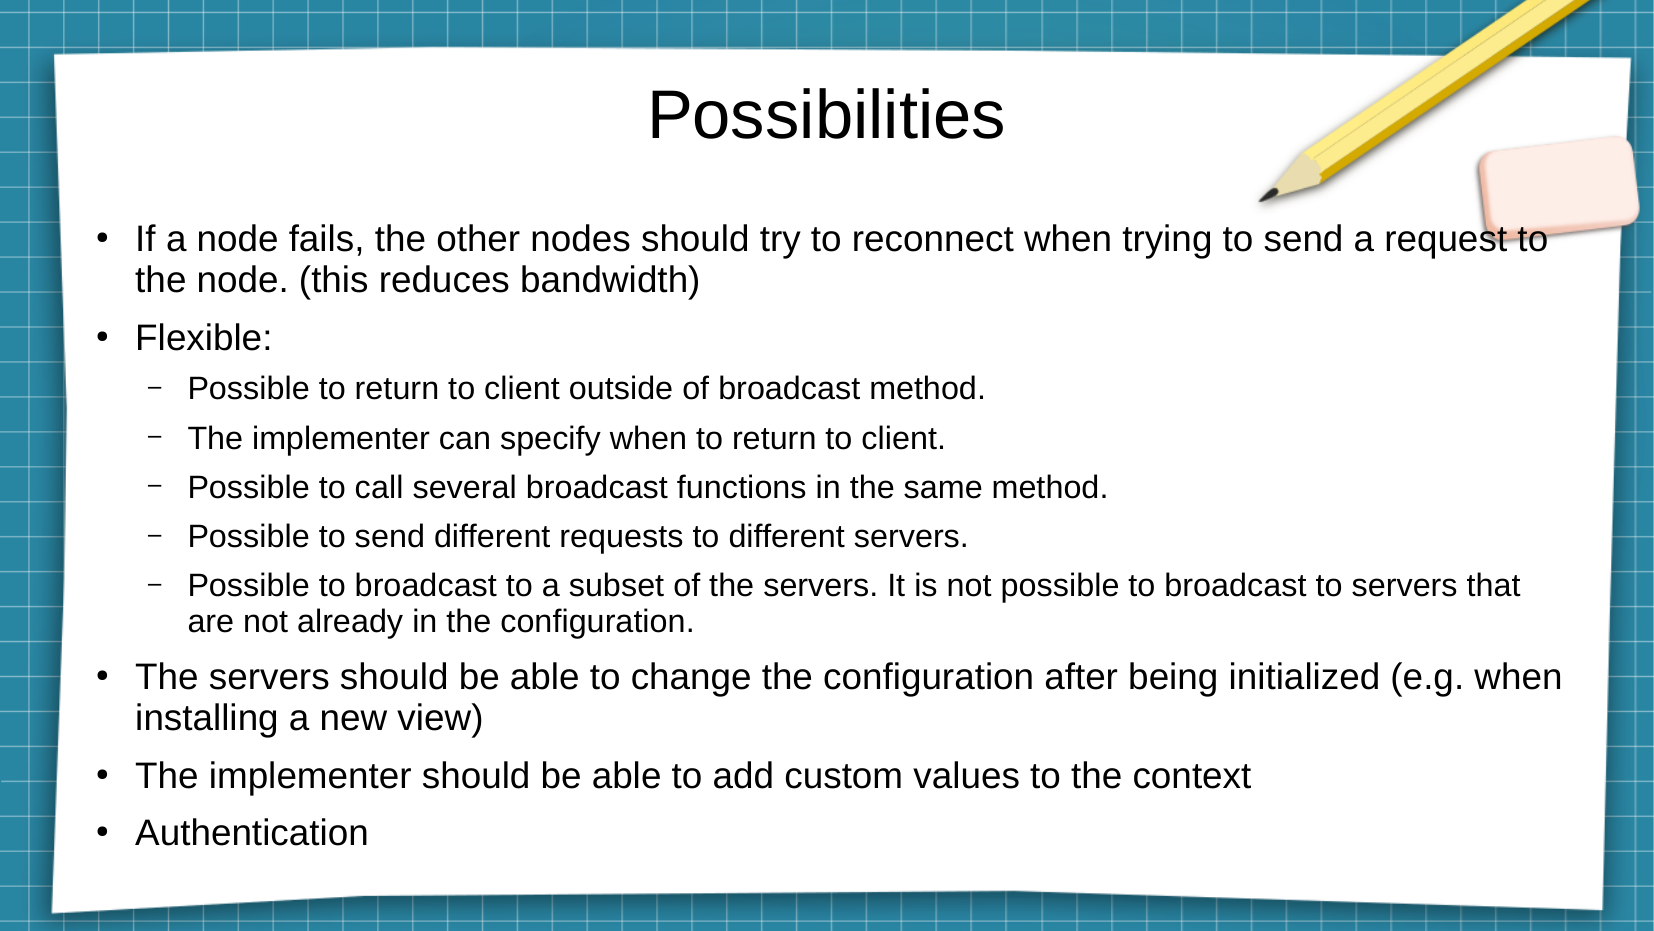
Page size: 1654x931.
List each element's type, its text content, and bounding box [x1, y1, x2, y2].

picture [0, 0, 1654, 931]
title Possibilities [82, 37, 1571, 193]
list If a node fails, the other nodes should try to reconnect when trying to send a request to the node. (this reduces bandwidth) Flexible: Possible to return to client outside of broadcast method. The implementer can specify when to return to client. Possible to call several broadcast functions in the same method. Possible to send different requests to different servers. Possible to broadcast to a subset of the servers. It is not possible to broadcast to servers that are not already in the configuration. The servers should be able to change the configuration after being initialized (e.g. when installing a new view) The implementer should be able to add custom values to the context Authentication [82, 217, 1571, 863]
